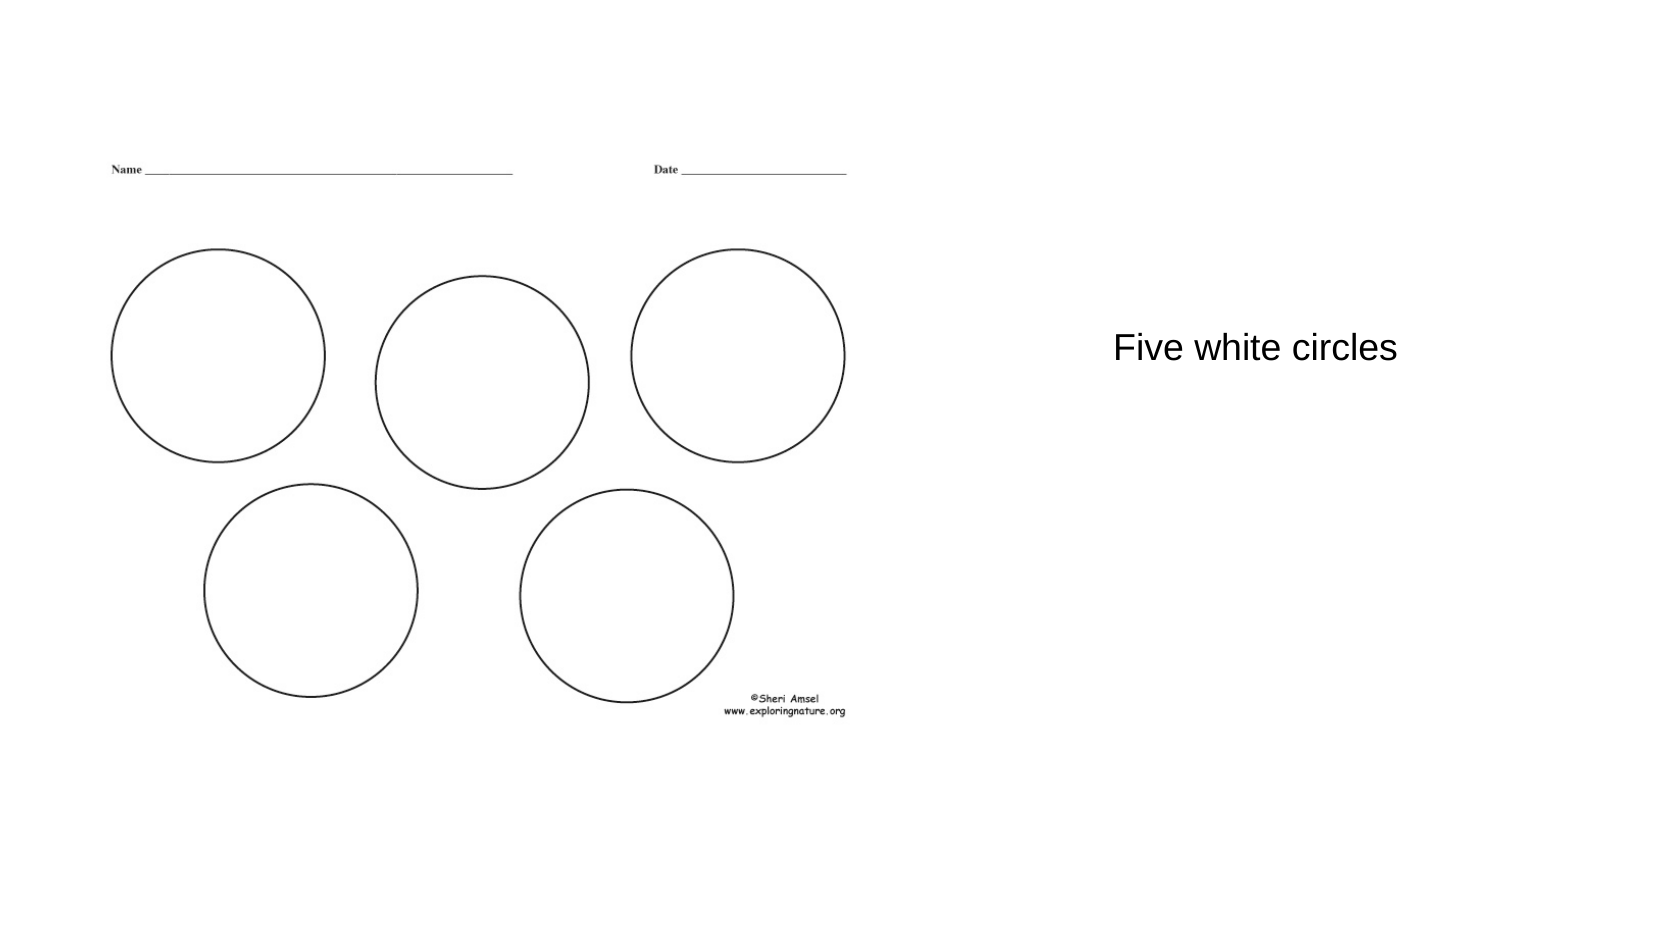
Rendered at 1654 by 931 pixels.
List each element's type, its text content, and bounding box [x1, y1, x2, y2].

text_box Five white circles [1098, 318, 1595, 376]
picture [82, 129, 890, 754]
